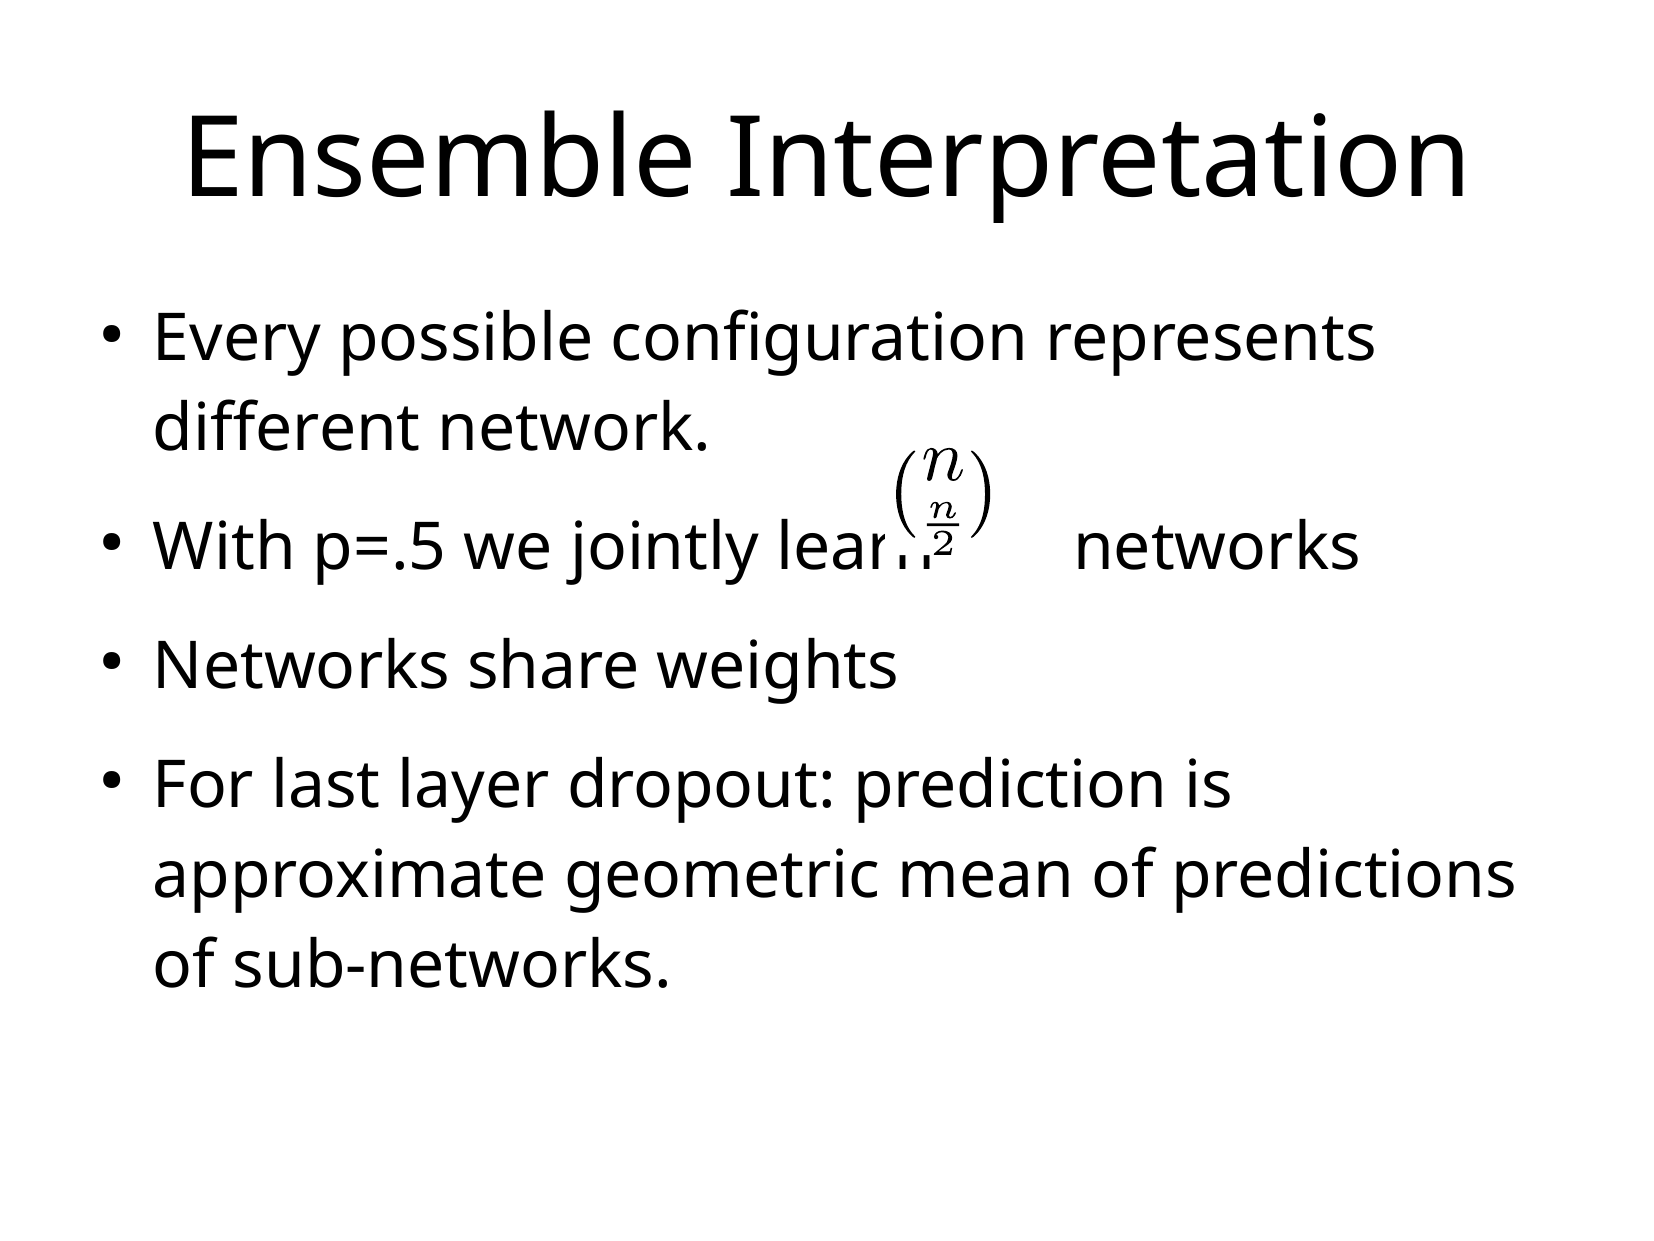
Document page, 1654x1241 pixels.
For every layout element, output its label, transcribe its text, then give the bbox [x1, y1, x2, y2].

title Ensemble Interpretation [82, 49, 1571, 257]
text_box [885, 447, 1002, 556]
list Every possible configuration represents different network. With p=.5 we jointly learn networks Networks share weights For last layer dropout: prediction is approximate geometric mean of predictions of sub-networks. [82, 290, 1571, 1010]
